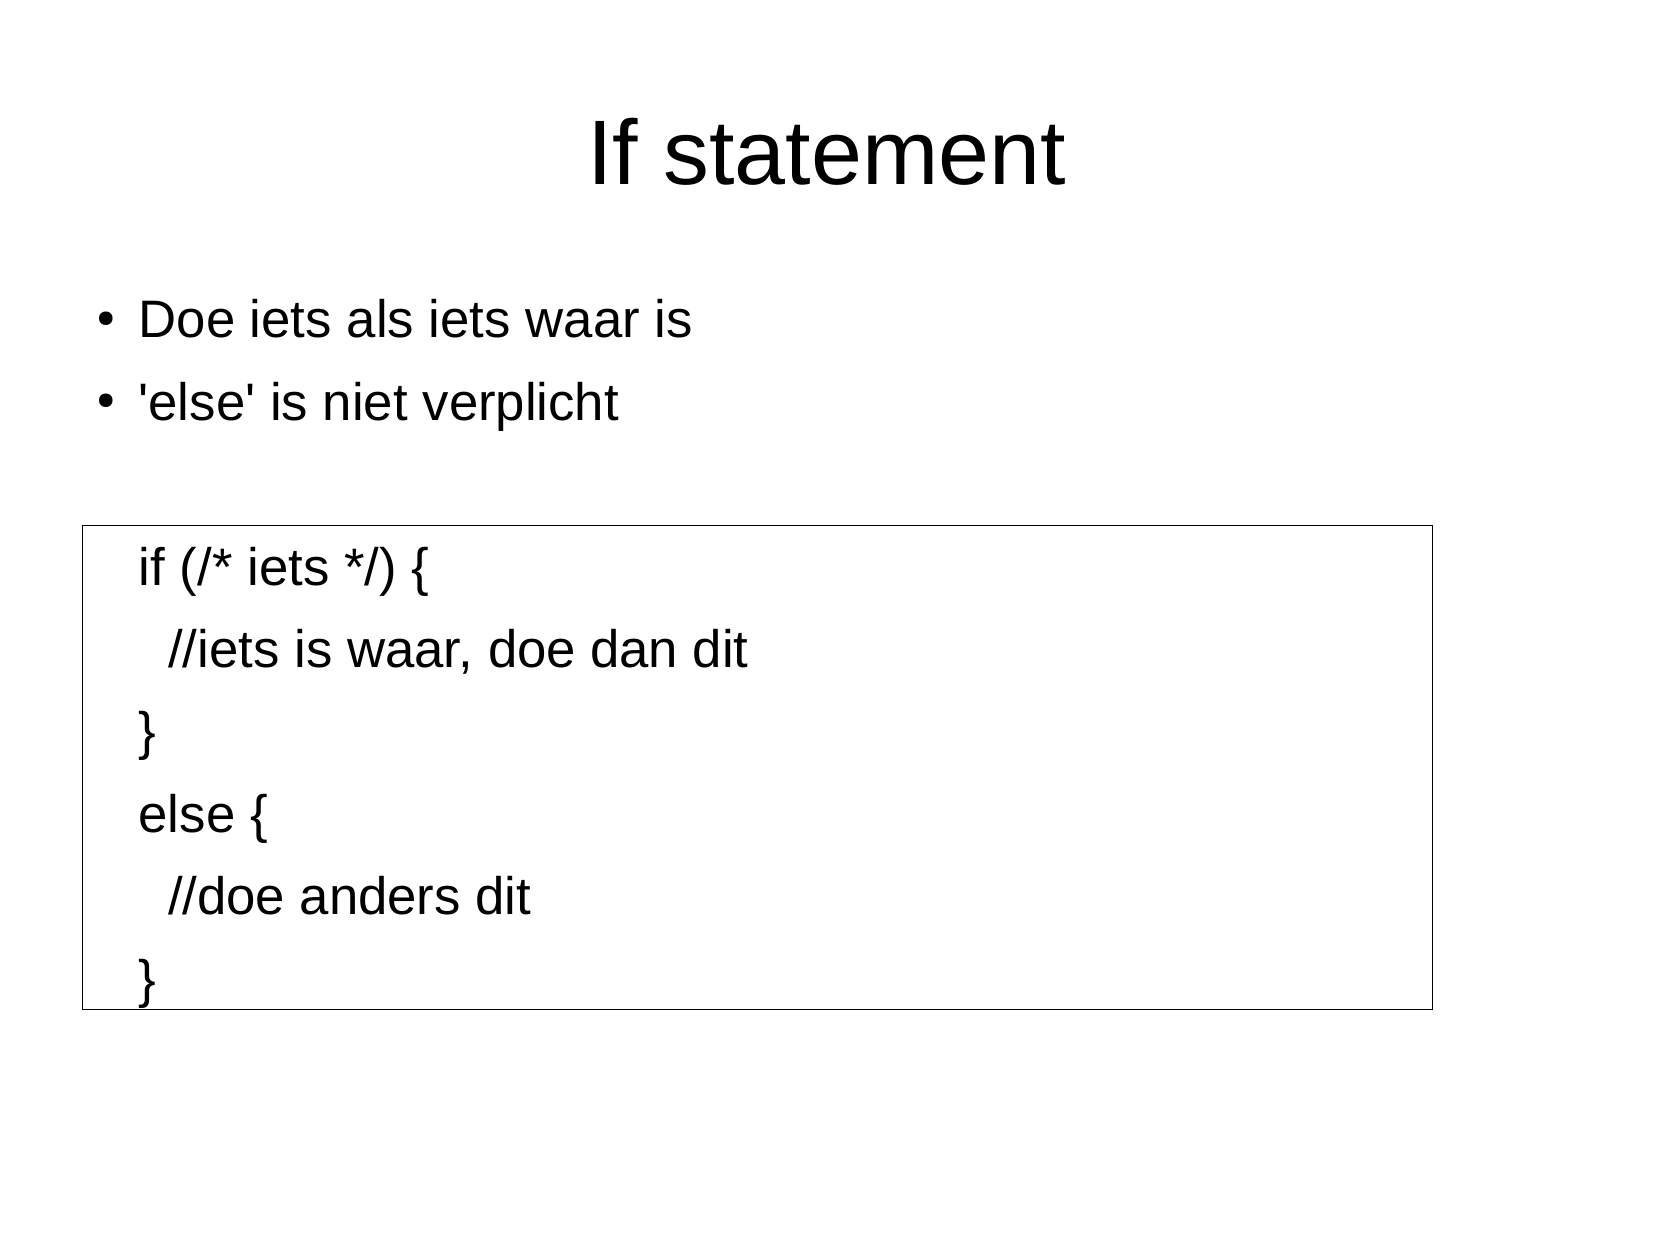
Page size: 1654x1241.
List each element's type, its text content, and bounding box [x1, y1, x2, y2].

list Doe iets als iets waar is 'else' is niet verplicht if (/* iets */) { //iets is waar, doe dan dit } else { //doe anders dit } [82, 290, 1571, 1010]
title If statement [82, 49, 1571, 257]
list Doe iets als iets waar is 'else' is niet verplicht if (/* iets */) { //iets is waar, doe dan dit } else { //doe anders dit } [83, 526, 1432, 1009]
